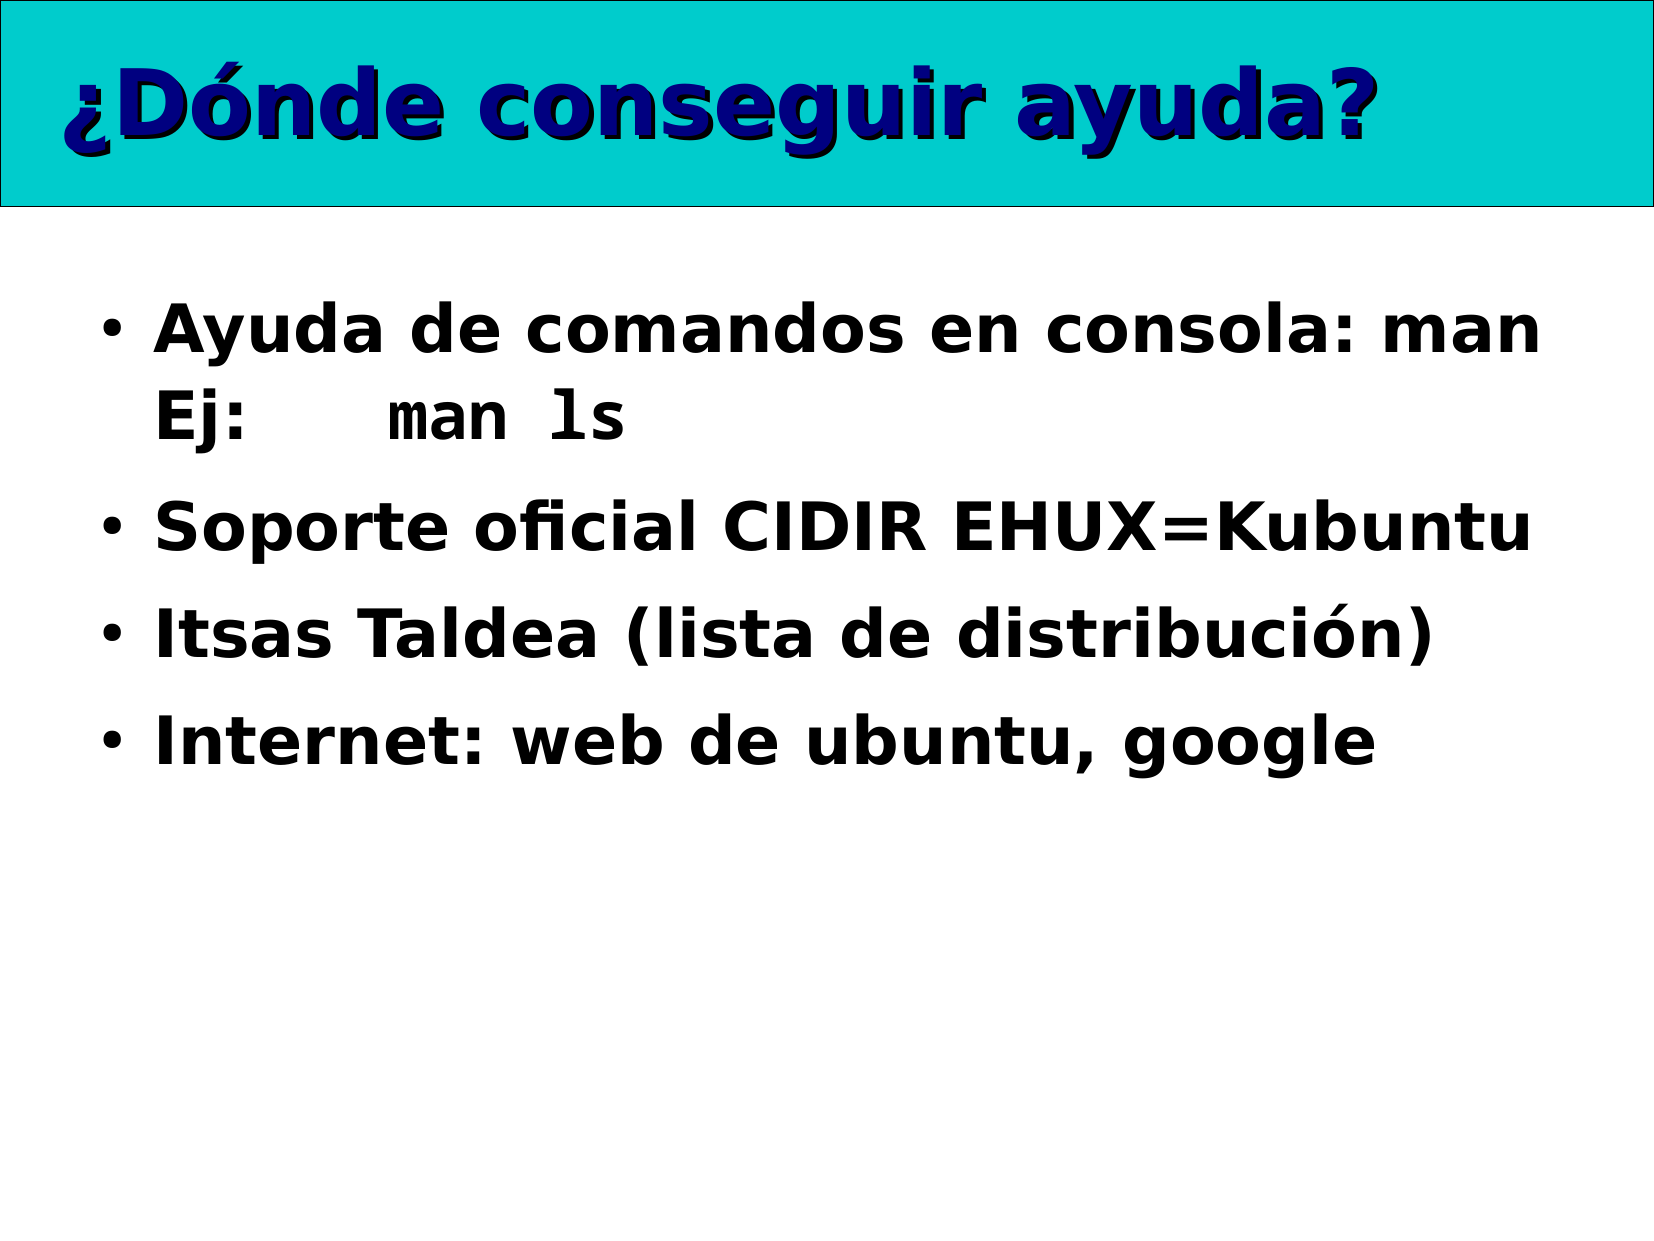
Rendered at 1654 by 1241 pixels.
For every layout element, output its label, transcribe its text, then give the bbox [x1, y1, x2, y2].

title ¿Dónde conseguir ayuda? [59, 14, 1654, 192]
list Ayuda de comandos en consola: man Ej: man ls Soporte oficial CIDIR EHUX=Kubuntu Itsas Taldea (lista de distribución) Internet: web de ubuntu, google [82, 290, 1571, 1109]
